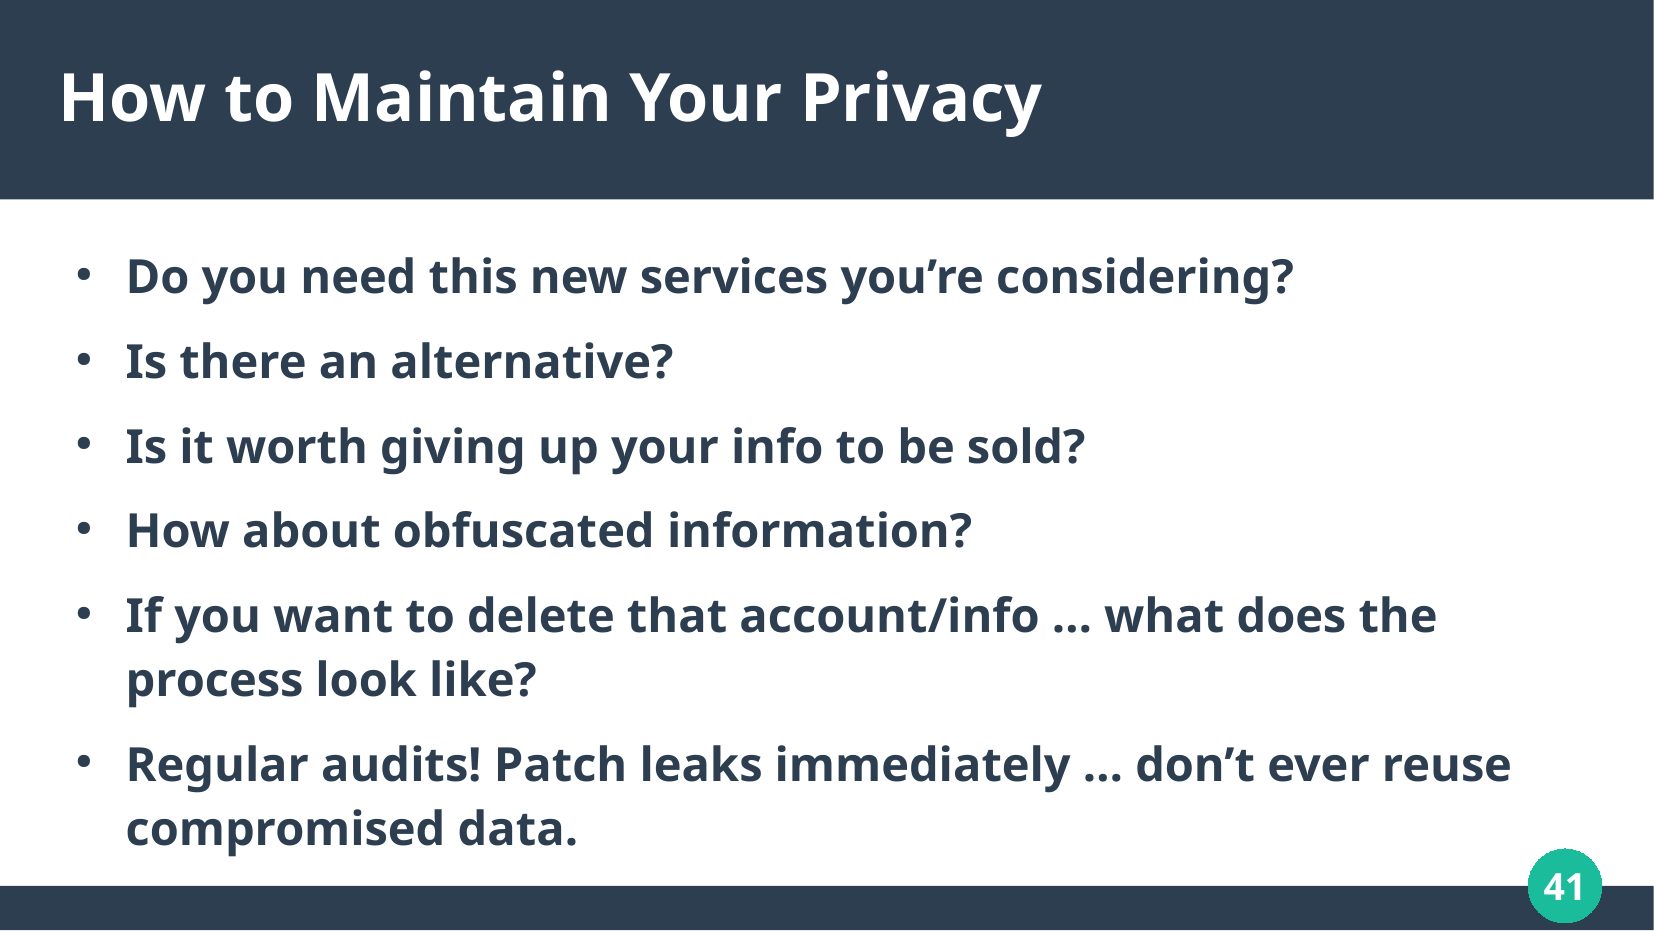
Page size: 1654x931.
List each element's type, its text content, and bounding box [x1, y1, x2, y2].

list Do you need this new services you’re considering? Is there an alternative? Is it worth giving up your info to be sold? How about obfuscated information? If you want to delete that account/info … what does the process look like? Regular audits! Patch leaks immediately … don’t ever reuse compromised data. [59, 243, 1595, 864]
title How to Maintain Your Privacy [59, 37, 1595, 155]
